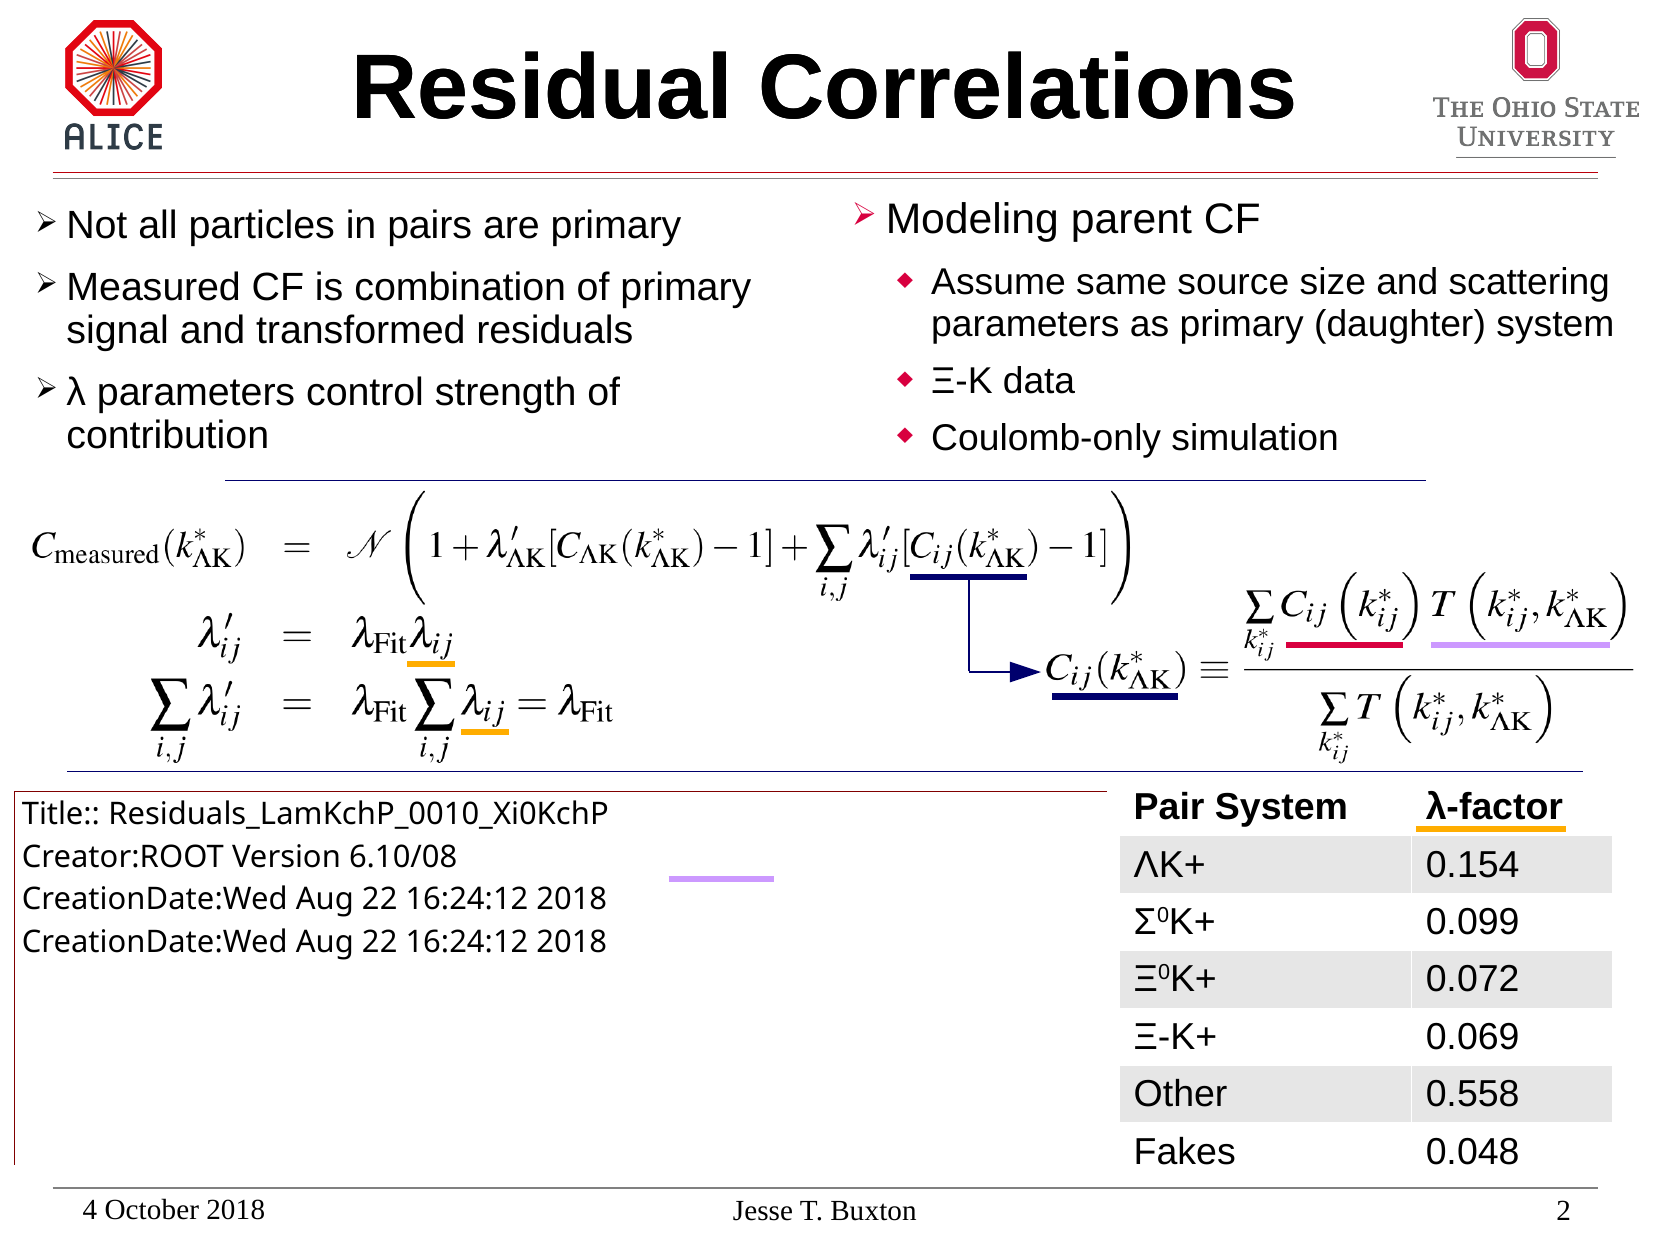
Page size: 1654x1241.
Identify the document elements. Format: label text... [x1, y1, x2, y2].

list Not all particles in pairs are primary Measured CF is combination of primary signal and transformed residuals λ parameters control strength of contribution [24, 203, 832, 459]
picture [65, 20, 137, 150]
title Residual Correlations [137, 1, 1513, 173]
table_cell 0.154 [1412, 836, 1612, 893]
picture [11, 789, 1107, 1165]
picture [1513, 5, 1642, 171]
table_cell 0.048 [1412, 1123, 1612, 1180]
table_cell 0.069 [1412, 1009, 1612, 1065]
list Modeling parent CF Assume same source size and scattering parameters as primary (daughter) system Ξ-K data Coulomb-only simulation [840, 194, 1648, 464]
table_cell Ξ-K+ [1120, 1009, 1411, 1065]
table_header Pair System [1120, 779, 1411, 835]
table_header λ-factor [1412, 779, 1612, 835]
table_cell Σ0K+ [1120, 894, 1411, 950]
table_cell Other [1120, 1066, 1411, 1122]
table_cell ΛK+ [1120, 836, 1411, 893]
table_cell 0.072 [1412, 951, 1612, 1008]
table_cell Fakes [1120, 1123, 1411, 1180]
table_cell Ξ0K+ [1120, 951, 1411, 1008]
table_cell 0.558 [1412, 1066, 1612, 1122]
table_cell 0.099 [1412, 894, 1612, 950]
picture [22, 480, 1648, 771]
